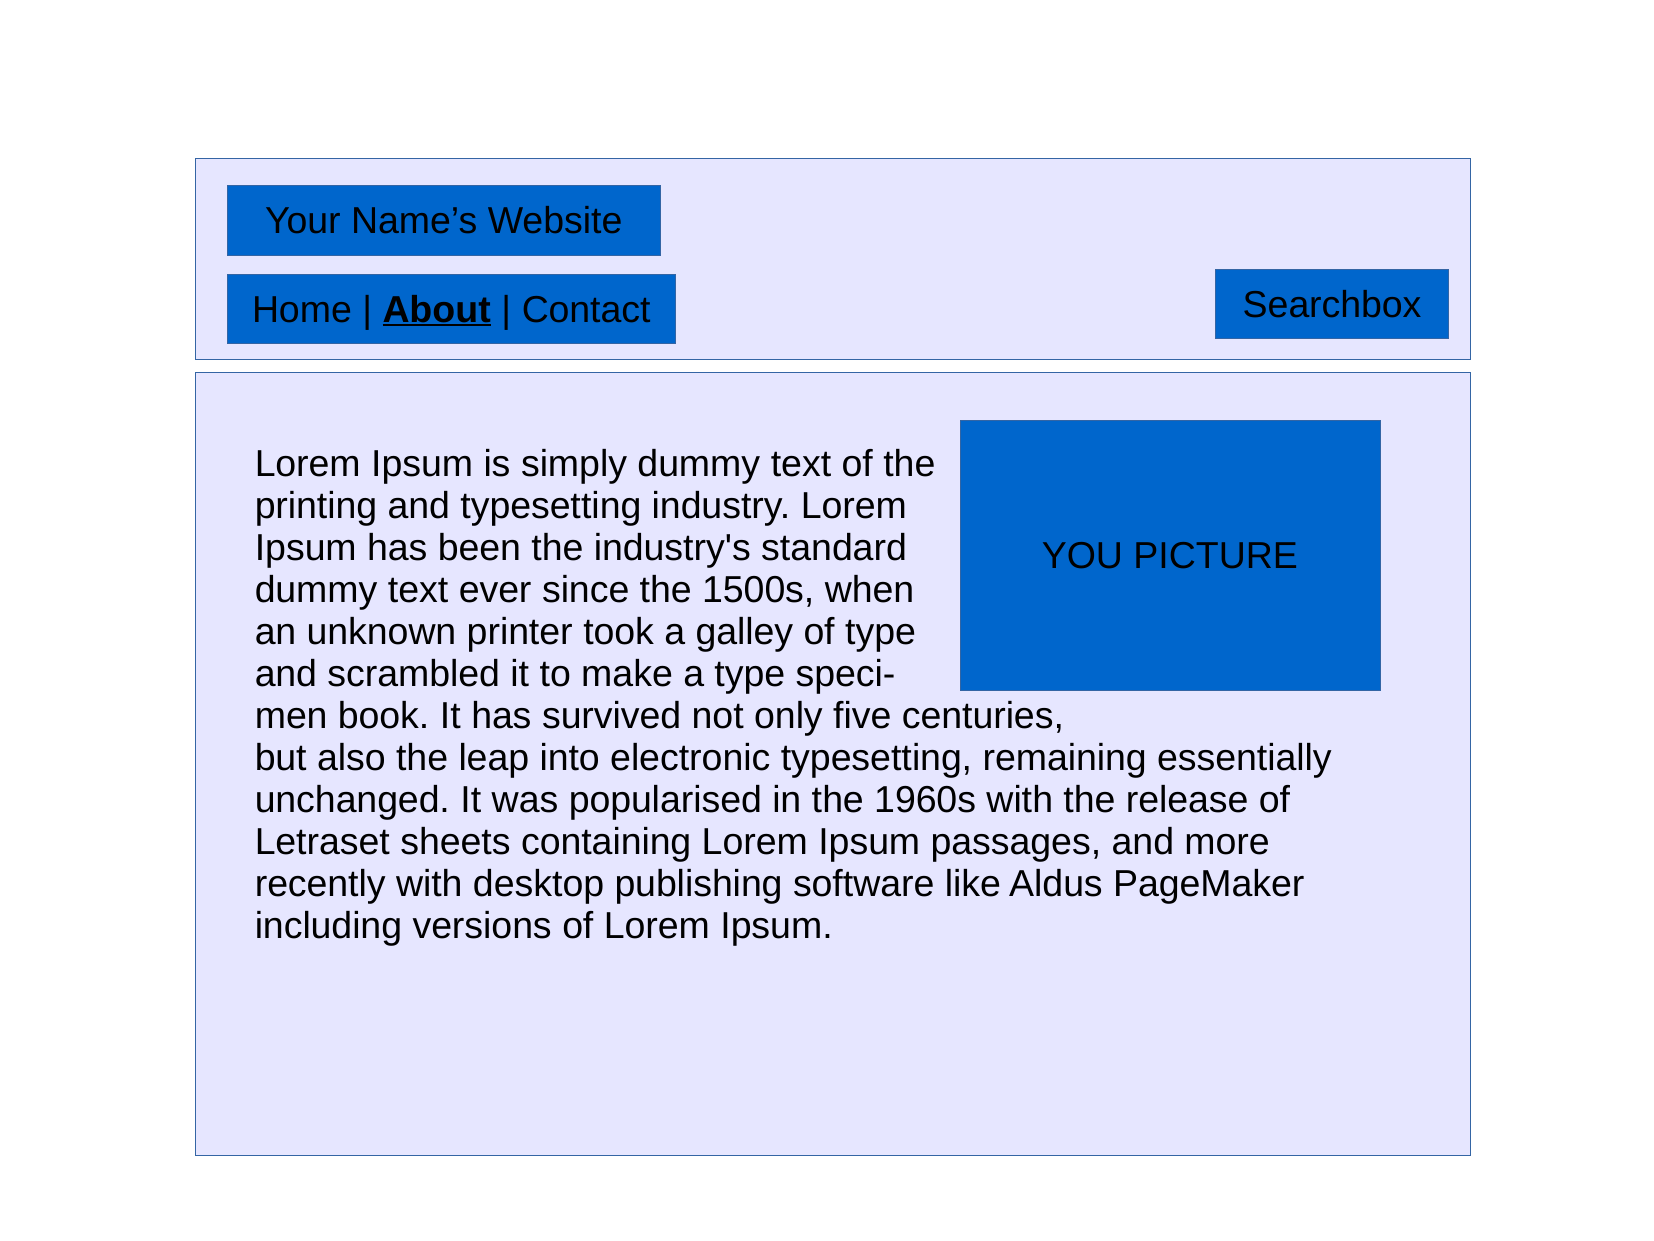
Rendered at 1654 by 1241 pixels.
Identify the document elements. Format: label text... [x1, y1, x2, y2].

text_box Your Name’s Website [227, 185, 661, 256]
text_box [195, 372, 1471, 1156]
text_box Lorem Ipsum is simply dummy text of the printing and typesetting industry. Lorem Ipsum has been the industry's standard dummy text ever since the 1500s, when an unknown printer took a galley of type and scrambled it to make a type speci- men book. It has survived not only five centuries, but also the leap into electronic typesetting, remaining essentially unchanged. It was popularised in the 1960s with the release of Letraset sheets containing Lorem Ipsum passages, and more recently with desktop publishing software like Aldus PageMaker including versions of Lorem Ipsum. [240, 435, 1381, 1096]
text_box Searchbox [1215, 269, 1449, 339]
text_box YOU PICTURE [960, 420, 1381, 435]
text_box [195, 158, 1471, 360]
text_box Home | About | Contact [227, 274, 676, 344]
